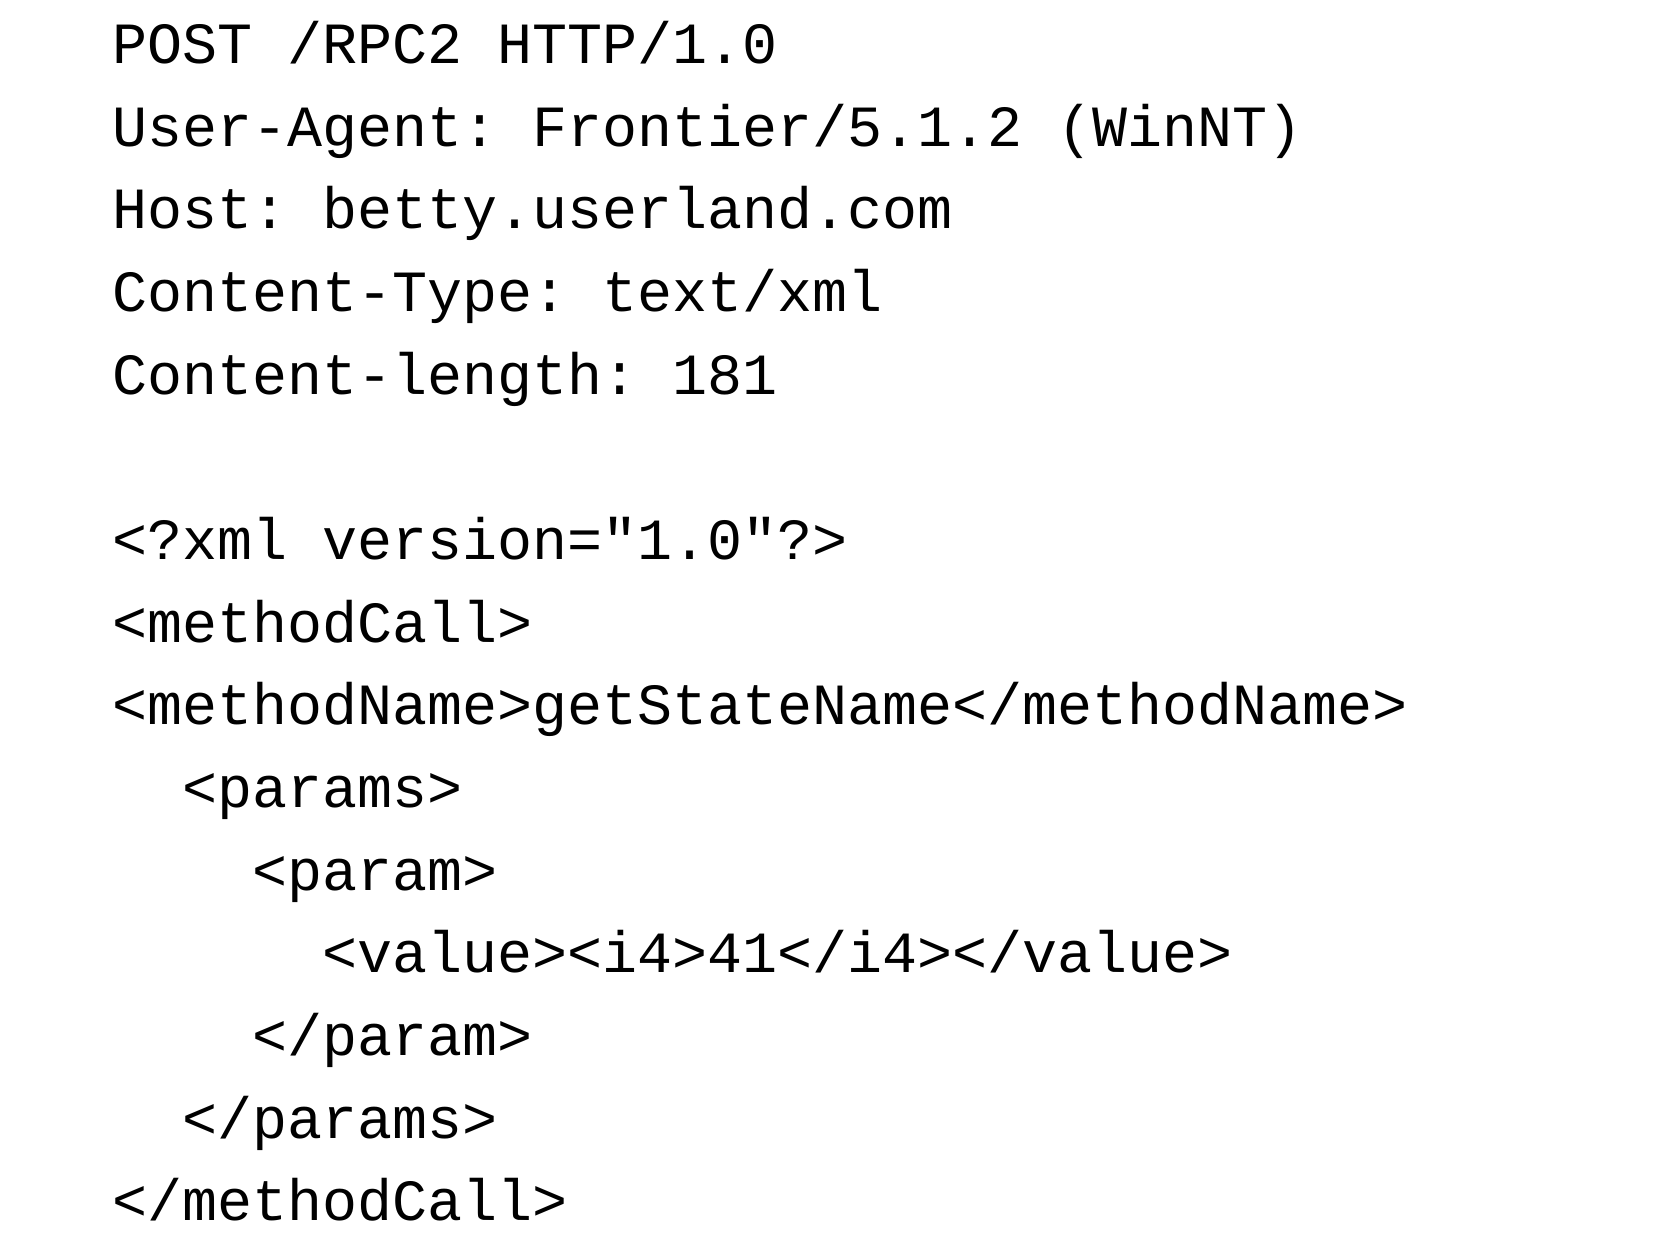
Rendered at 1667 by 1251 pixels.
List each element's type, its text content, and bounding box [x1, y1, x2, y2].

text_box POST /RPC2 HTTP/1.0 User-Agent: Frontier/5.1.2 (WinNT) Host: betty.userland.com Content-Type: text/xml Content-length: 181 <?xml version="1.0"?> <methodCall> <methodName>getStateName</methodName> <params> <param> <value><i4>41</i4></value> </param> </params> </methodCall> [112, 14, 1530, 1239]
